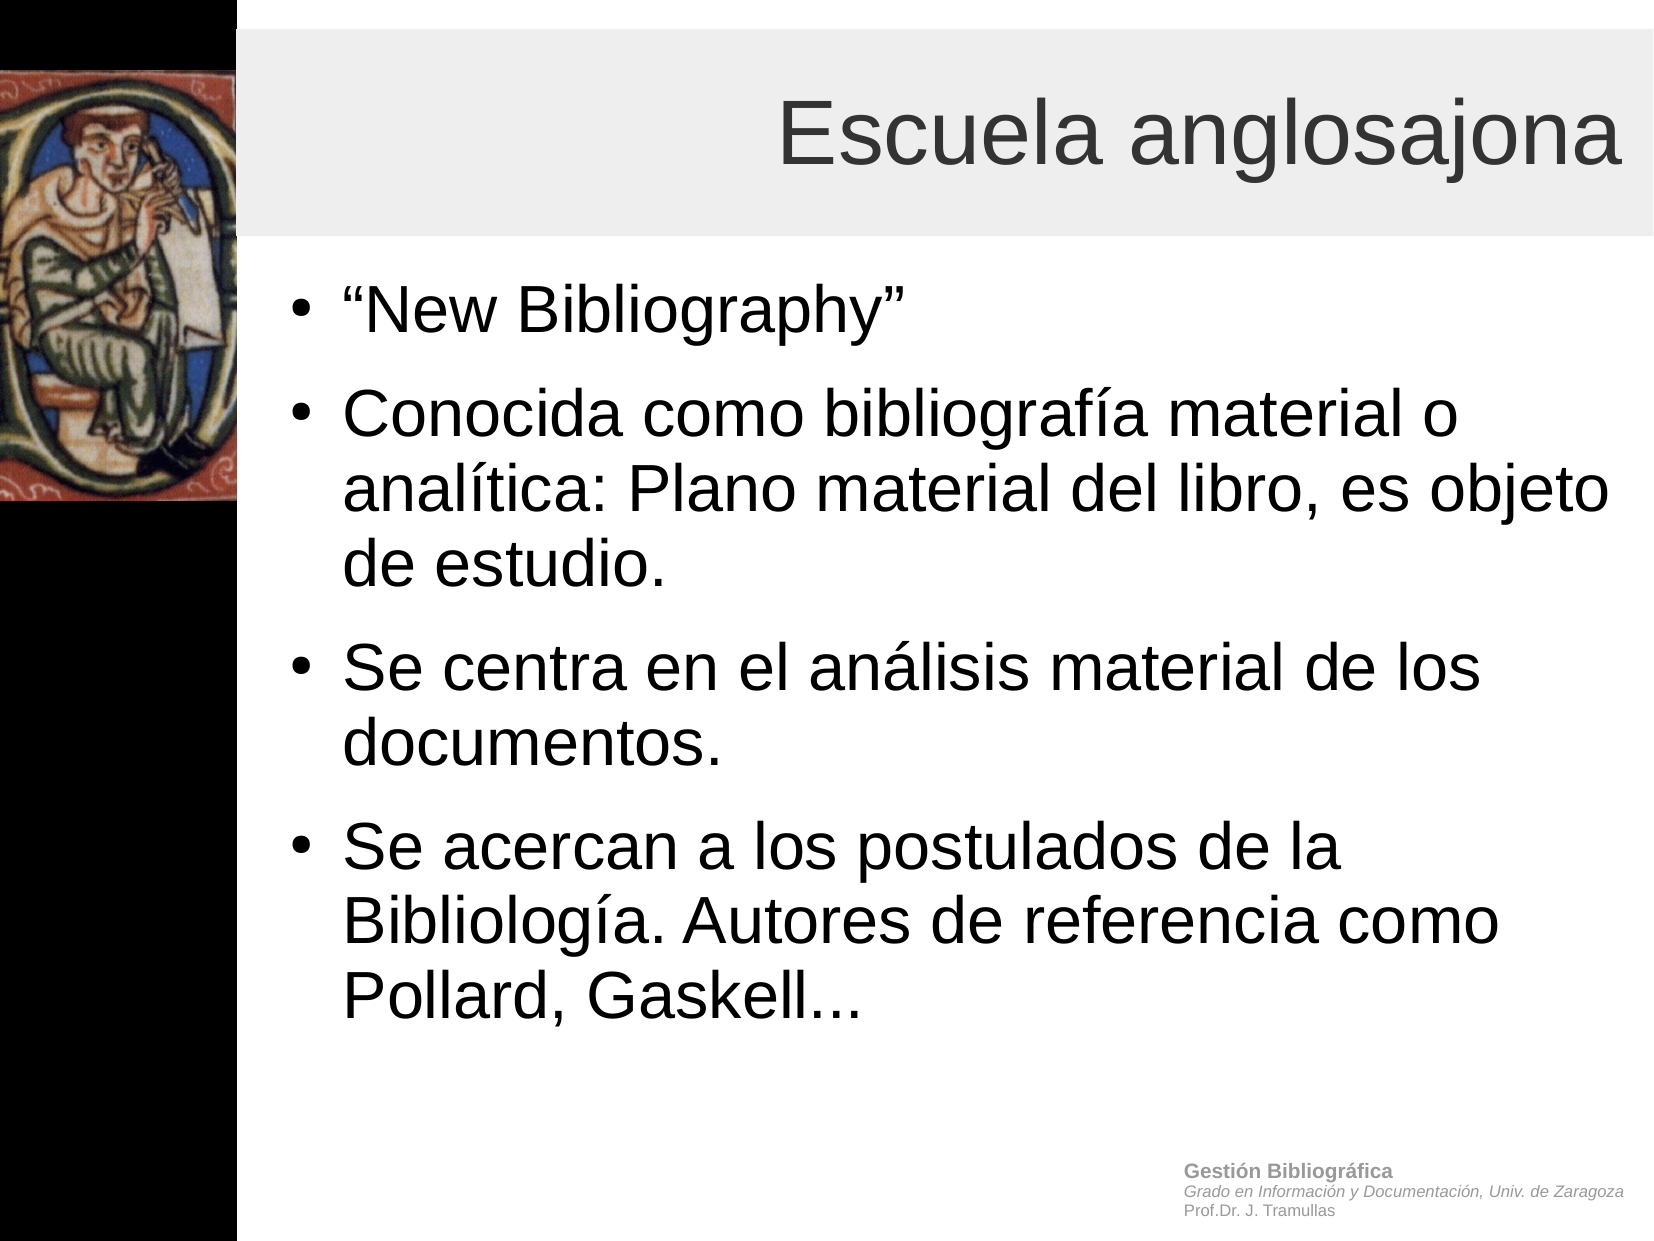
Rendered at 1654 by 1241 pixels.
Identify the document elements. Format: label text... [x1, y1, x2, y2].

list “New Bibliography” Conocida como bibliografía material o analítica: Plano material del libro, es objeto de estudio. Se centra en el análisis material de los documentos. Se acercan a los postulados de la Bibliología. Autores de referencia como Pollard, Gaskell... [271, 271, 1619, 1134]
title Escuela anglosajona [236, 29, 1654, 237]
picture [0, 70, 237, 501]
